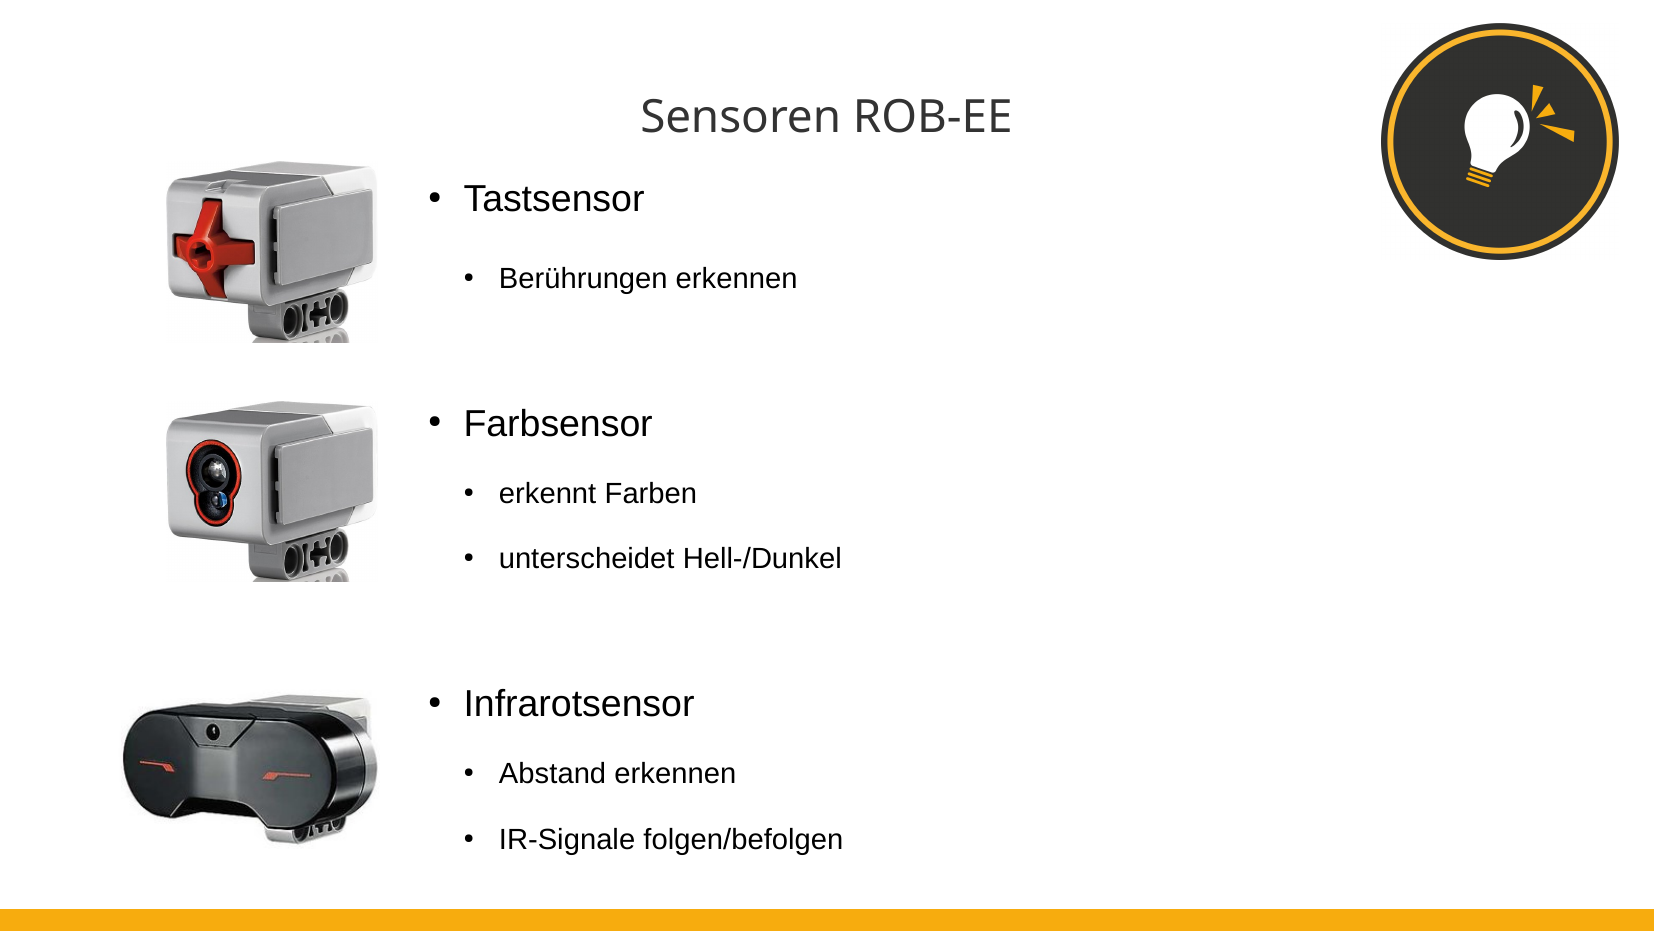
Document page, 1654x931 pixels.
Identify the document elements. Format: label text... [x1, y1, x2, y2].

text_box Tastsensor Berührungen erkennen Farbsensor erkennt Farben unterscheidet Hell-/Dunkel Infrarotsensor Abstand erkennen IR-Signale folgen/befolgen [413, 170, 1217, 864]
picture [166, 161, 378, 343]
title Sensoren ROB-EE [82, 37, 1381, 193]
picture [118, 673, 384, 851]
picture [166, 401, 378, 582]
picture [1381, 23, 1619, 260]
text_box [0, 909, 1654, 931]
